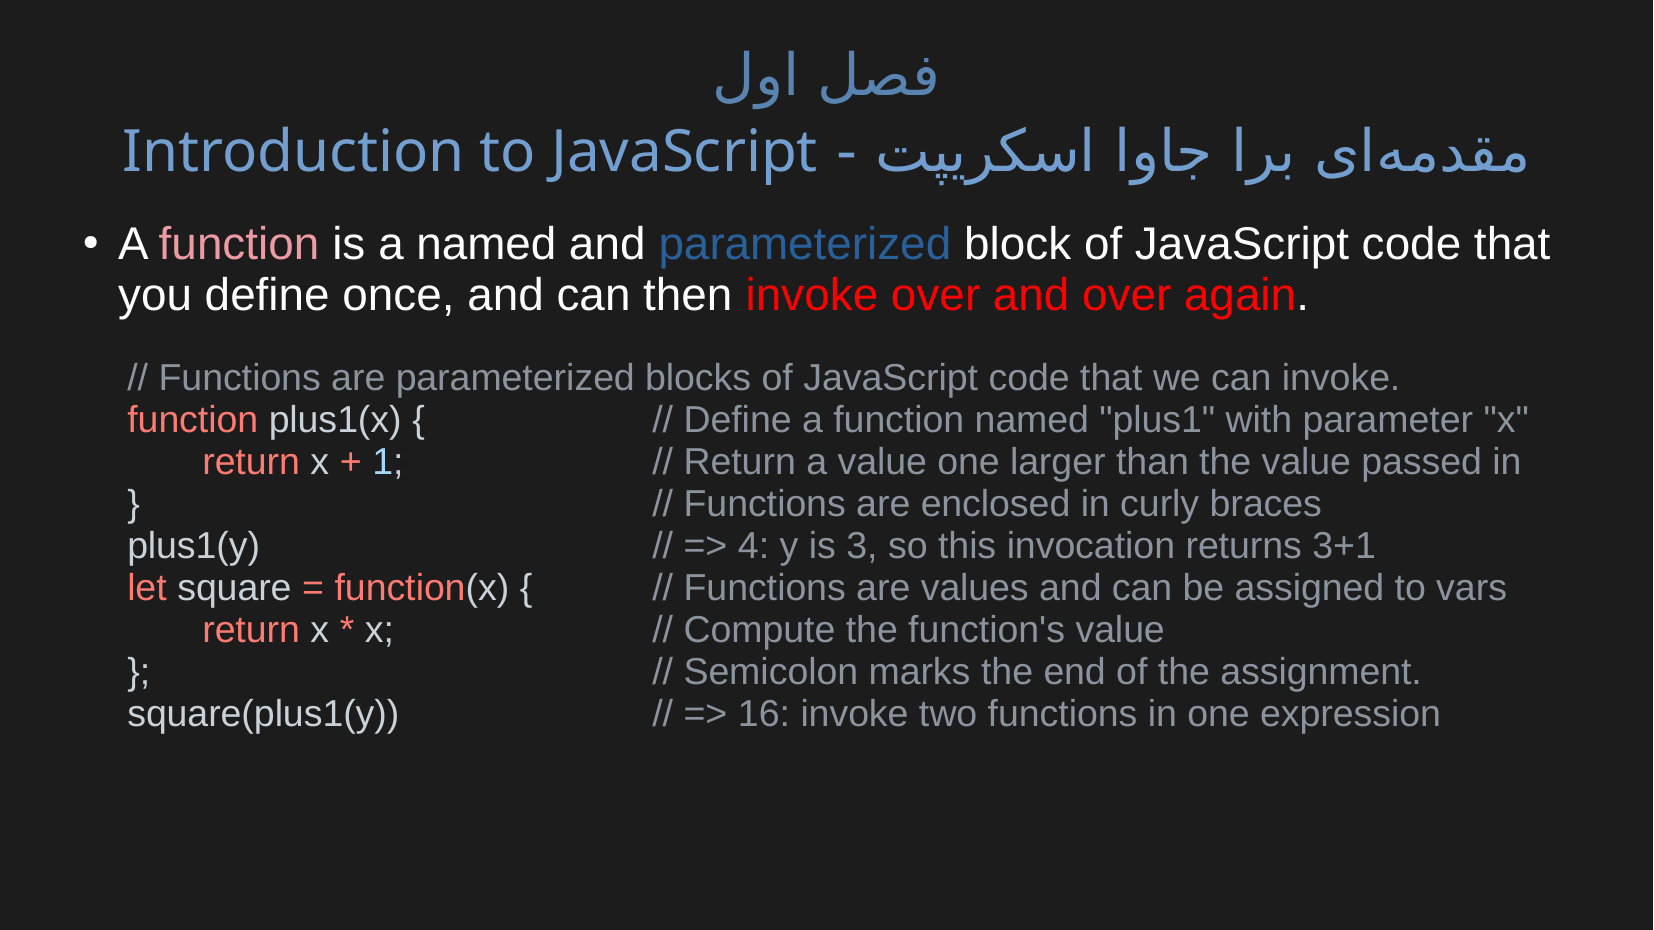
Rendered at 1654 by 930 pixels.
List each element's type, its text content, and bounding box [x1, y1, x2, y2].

list A function is a named and parameterized block of JavaScript code that you define once, and can then invoke over and over again. [82, 217, 1571, 338]
text_box // Functions are parameterized blocks of JavaScript code that we can invoke. function plus1(x) { // Define a function named "plus1" with parameter "x" return x + 1; // Return a value one larger than the value passed in } // Functions are enclosed in curly braces plus1(y) // => 4: y is 3, so this invocation returns 3+1 let square = function(x) { // Functions are values and can be assigned to vars return x * x; // Compute the function's value }; // Semicolon marks the end of the assignment. square(plus1(y)) // => 16: invoke two functions in one expression [112, 349, 1576, 747]
title فصل اول مقدمه‌ای برا جاوا اسکریپت - Introduction to JavaScript [82, 37, 1571, 193]
